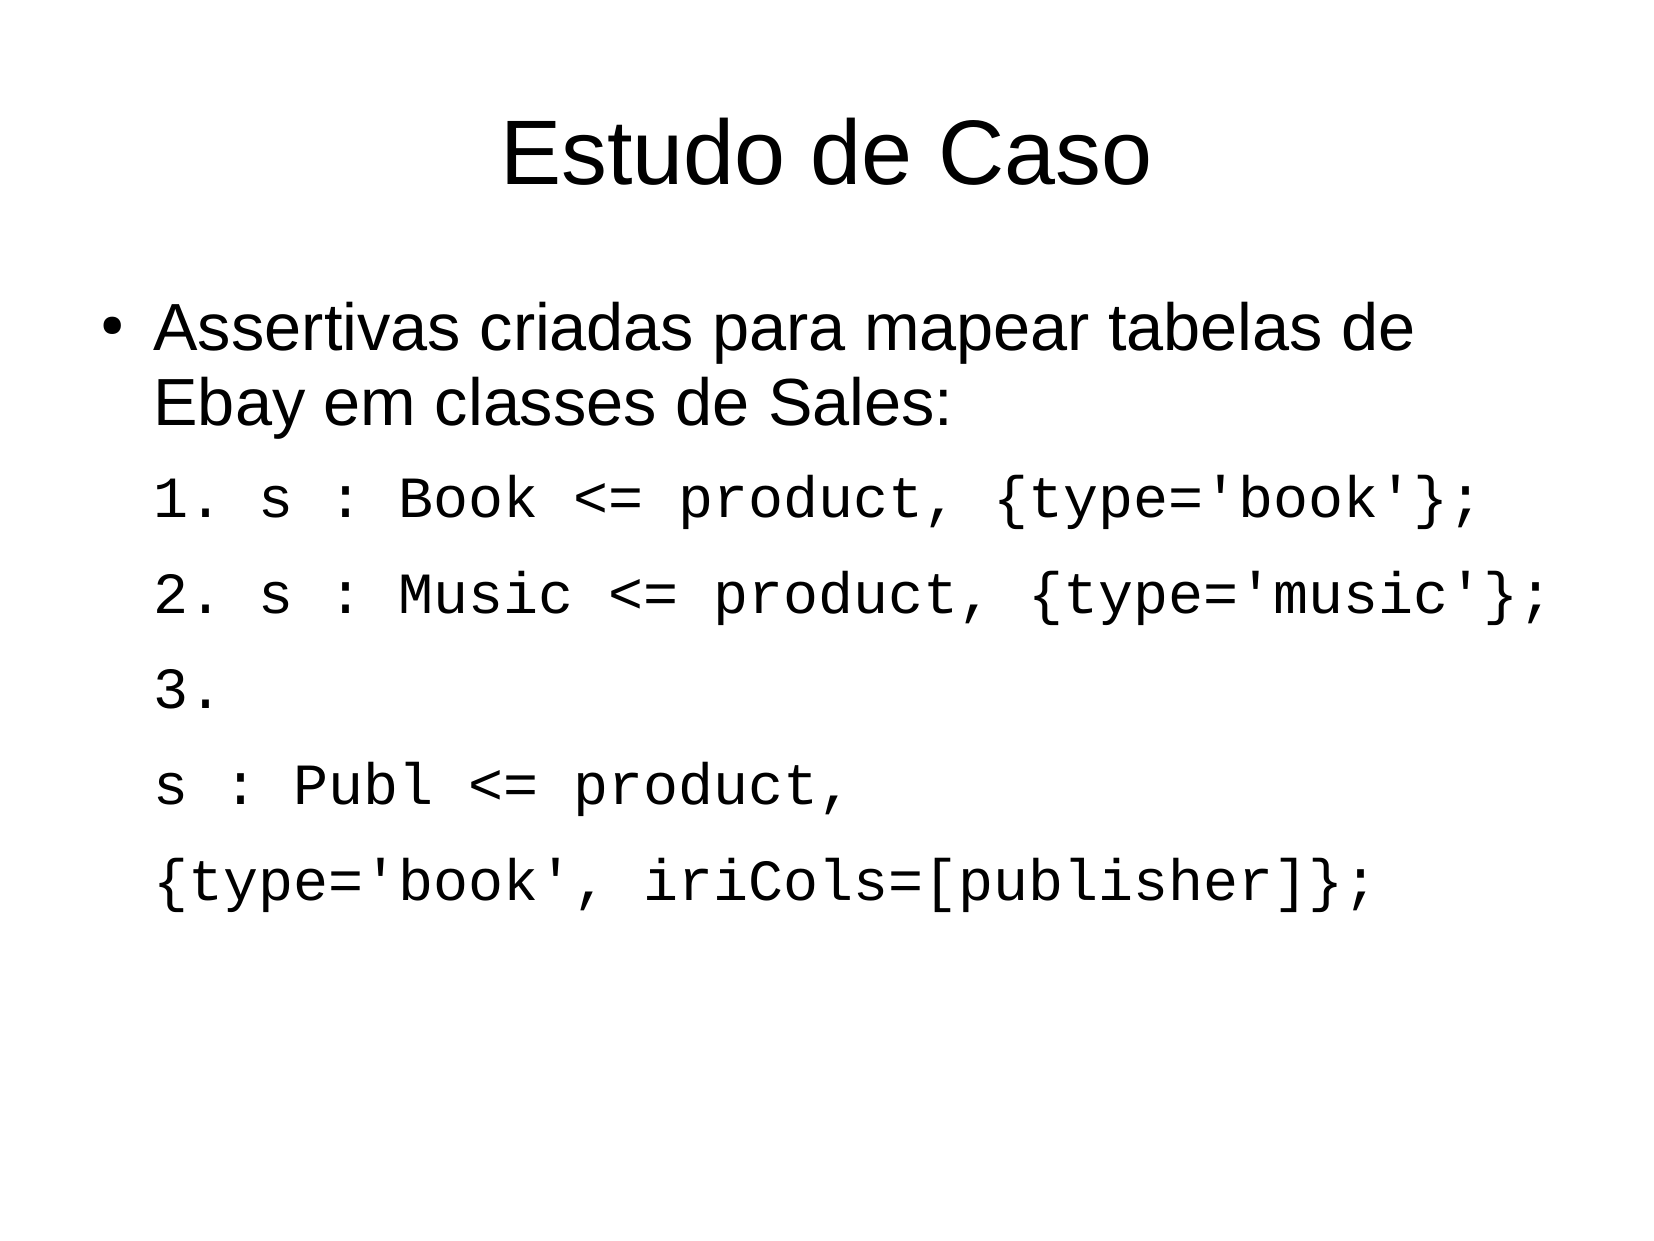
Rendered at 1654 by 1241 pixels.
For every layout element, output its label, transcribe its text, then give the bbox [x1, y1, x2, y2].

title Estudo de Caso [82, 49, 1571, 257]
list Assertivas criadas para mapear tabelas de Ebay em classes de Sales: 1. s : Book <= product, {type='book'}; 2. s : Music <= product, {type='music'}; 3. s : Publ <= product, {type='book', iriCols=[publisher]}; [82, 290, 1571, 1109]
